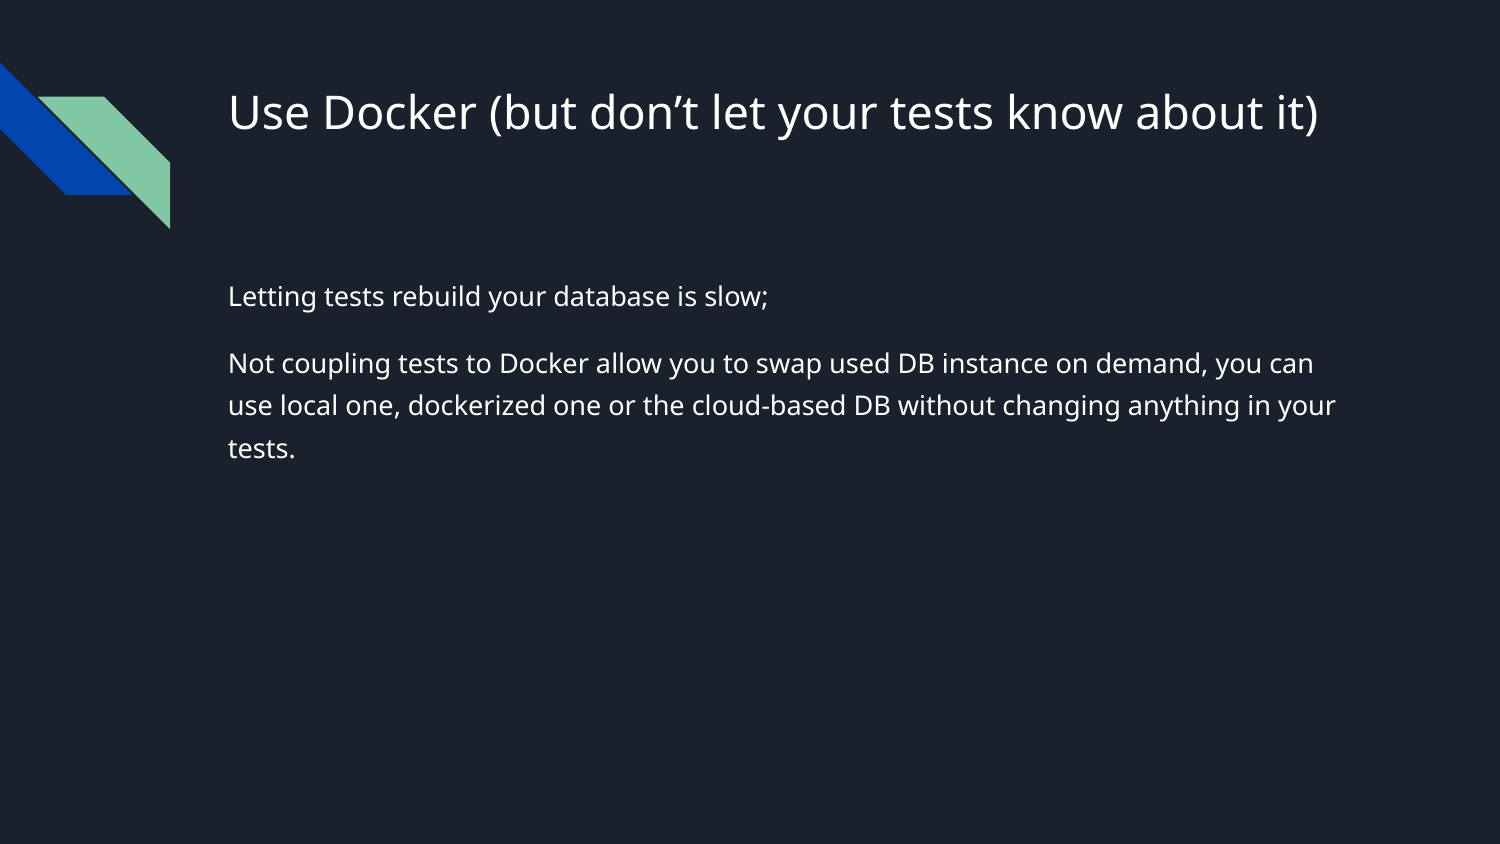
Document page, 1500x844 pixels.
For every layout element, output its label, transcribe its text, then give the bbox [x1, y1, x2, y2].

title Use Docker (but don’t let your tests know about it) [212, 64, 1368, 215]
list Letting tests rebuild your database is slow; Not coupling tests to Docker allow you to swap used DB instance on demand, you can use local one, dockerized one or the cloud-based DB without changing anything in your tests. [212, 257, 1368, 735]
